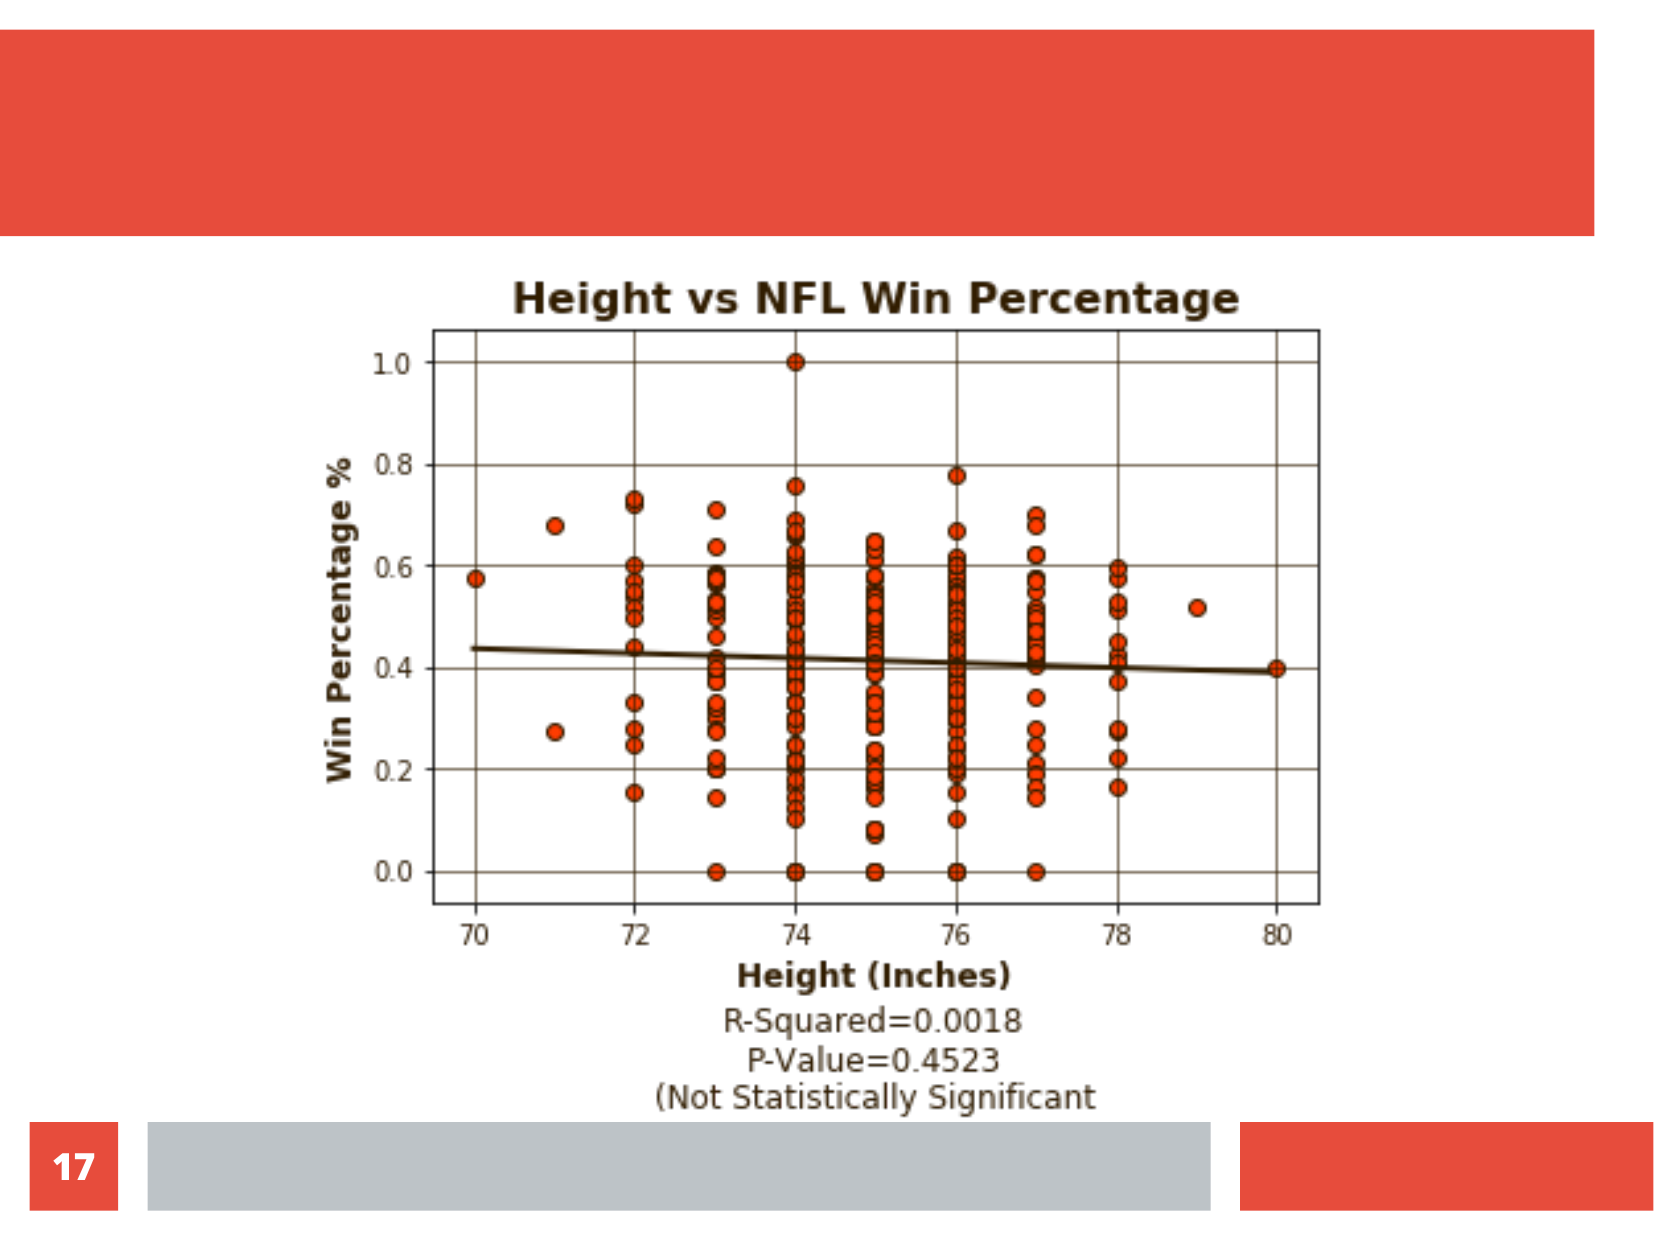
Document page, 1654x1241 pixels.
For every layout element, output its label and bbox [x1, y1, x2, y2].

picture [309, 264, 1345, 1136]
